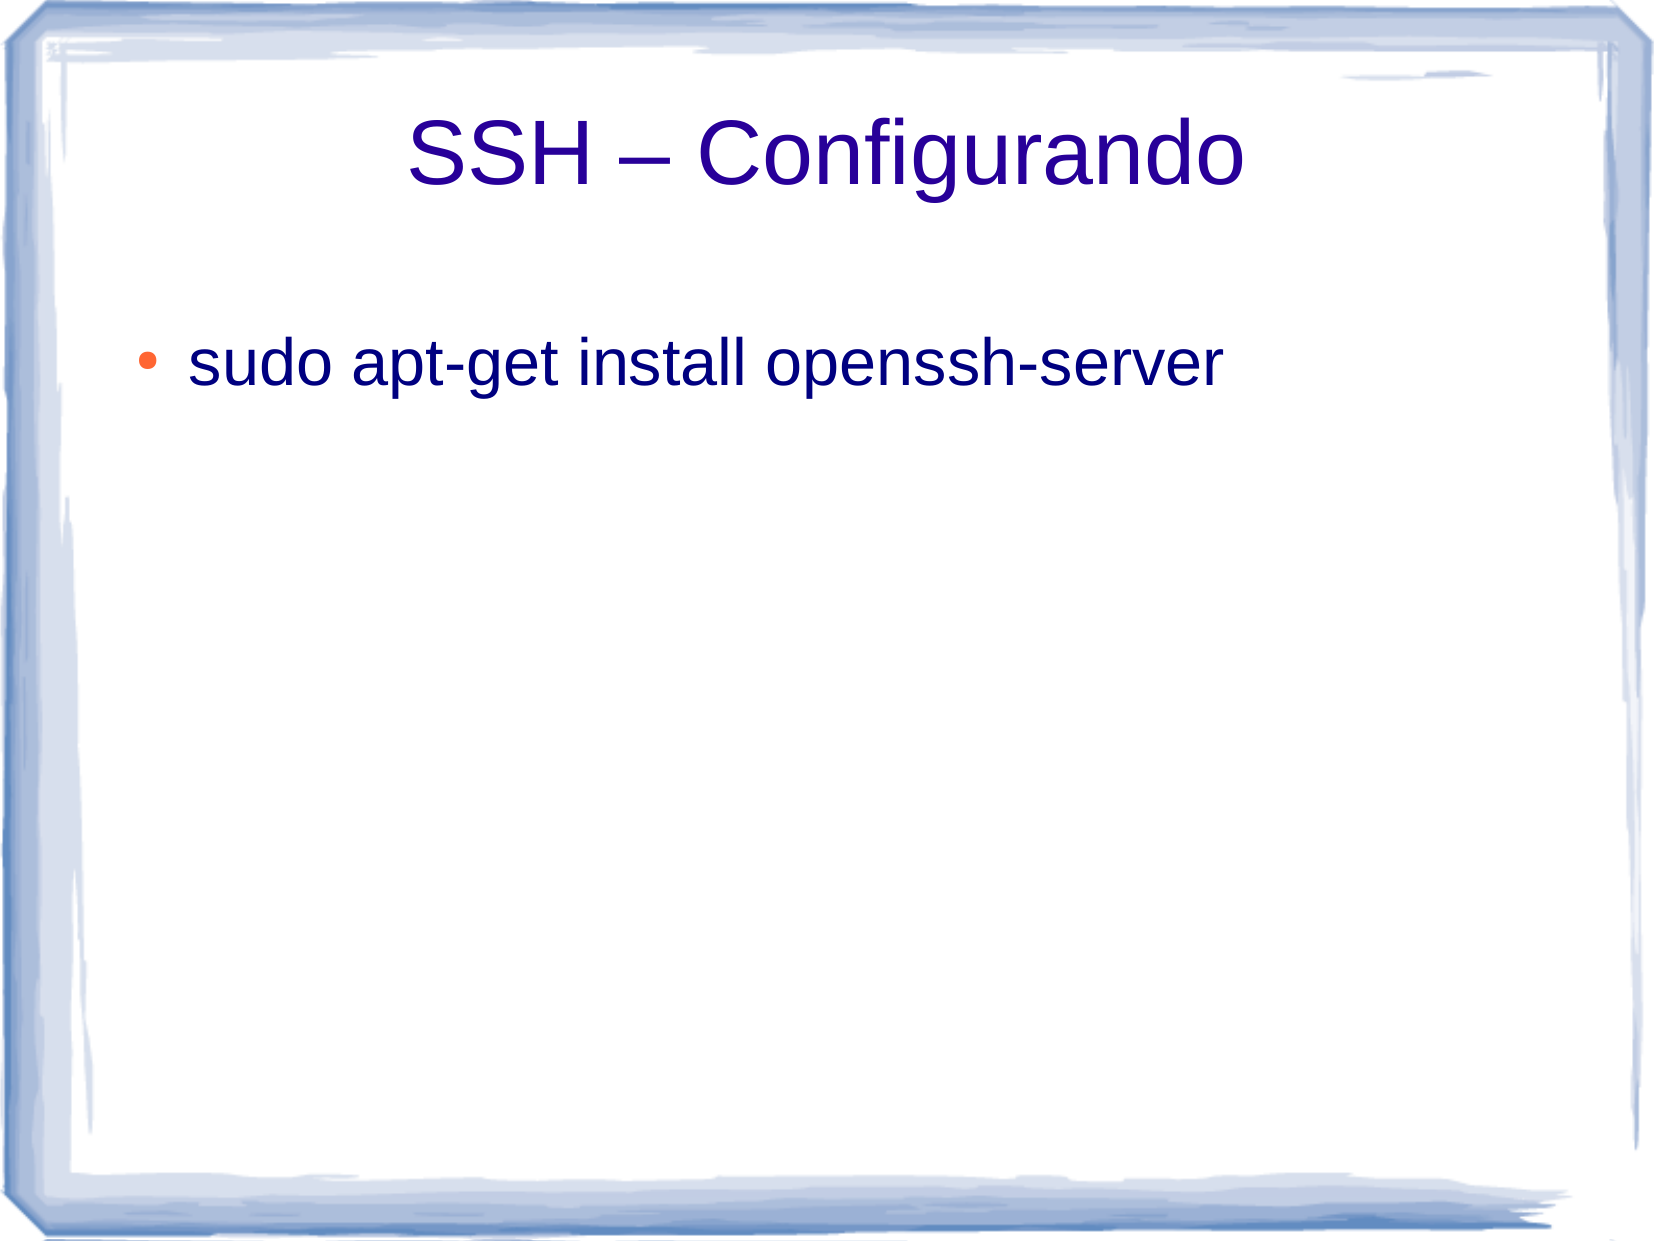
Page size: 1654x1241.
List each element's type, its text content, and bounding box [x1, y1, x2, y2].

picture [0, 0, 1654, 1241]
title SSH – Configurando [82, 49, 1571, 257]
list sudo apt-get install openssh-server [118, 324, 1571, 1045]
